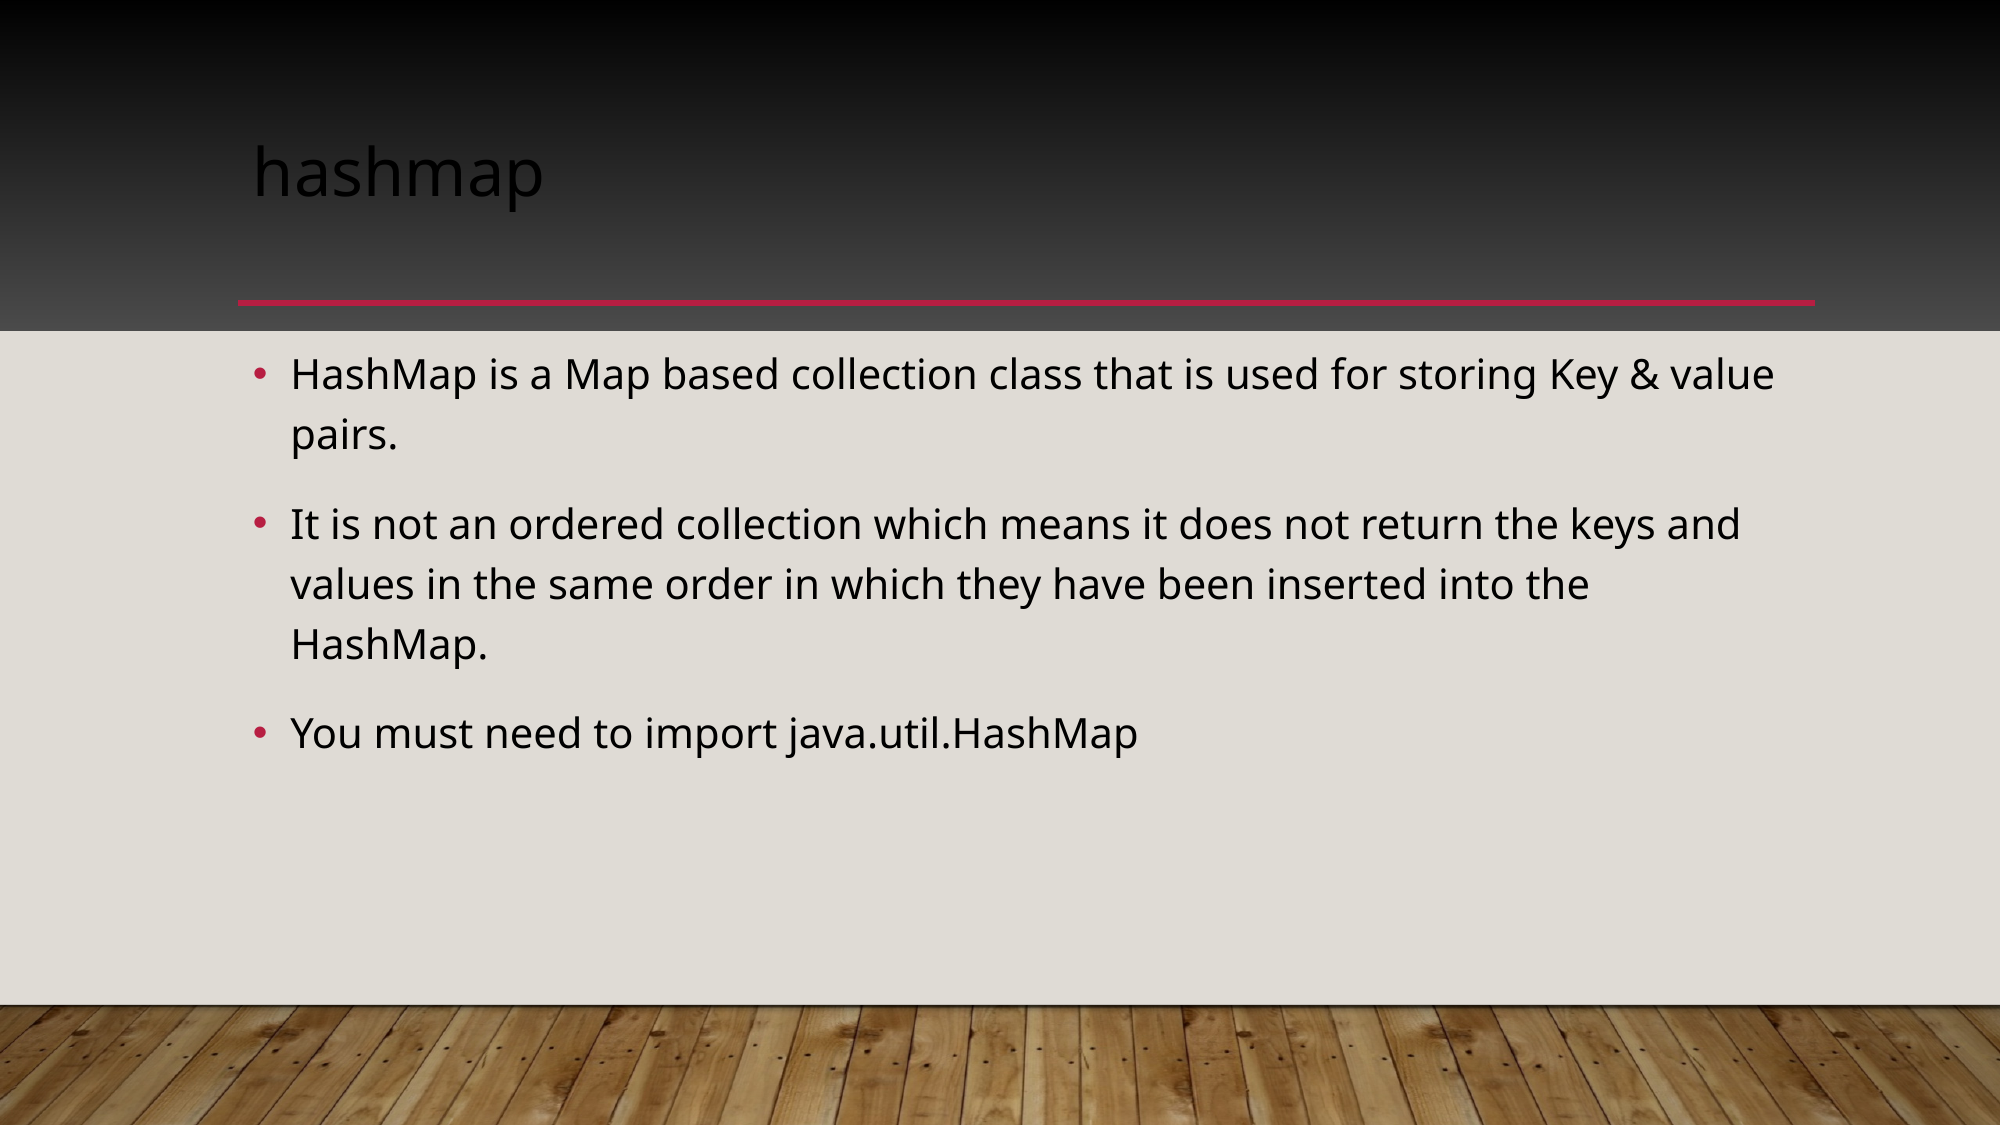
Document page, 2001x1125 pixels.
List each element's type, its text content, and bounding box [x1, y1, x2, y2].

list HashMap is a Map based collection class that is used for storing Key & value pairs. It is not an ordered collection which means it does not return the keys and values in the same order in which they have been inserted into the HashMap. You must need to import java.util.HashMap [238, 330, 1814, 897]
picture [0, 1005, 2000, 1125]
title hashmap [238, 131, 1814, 305]
